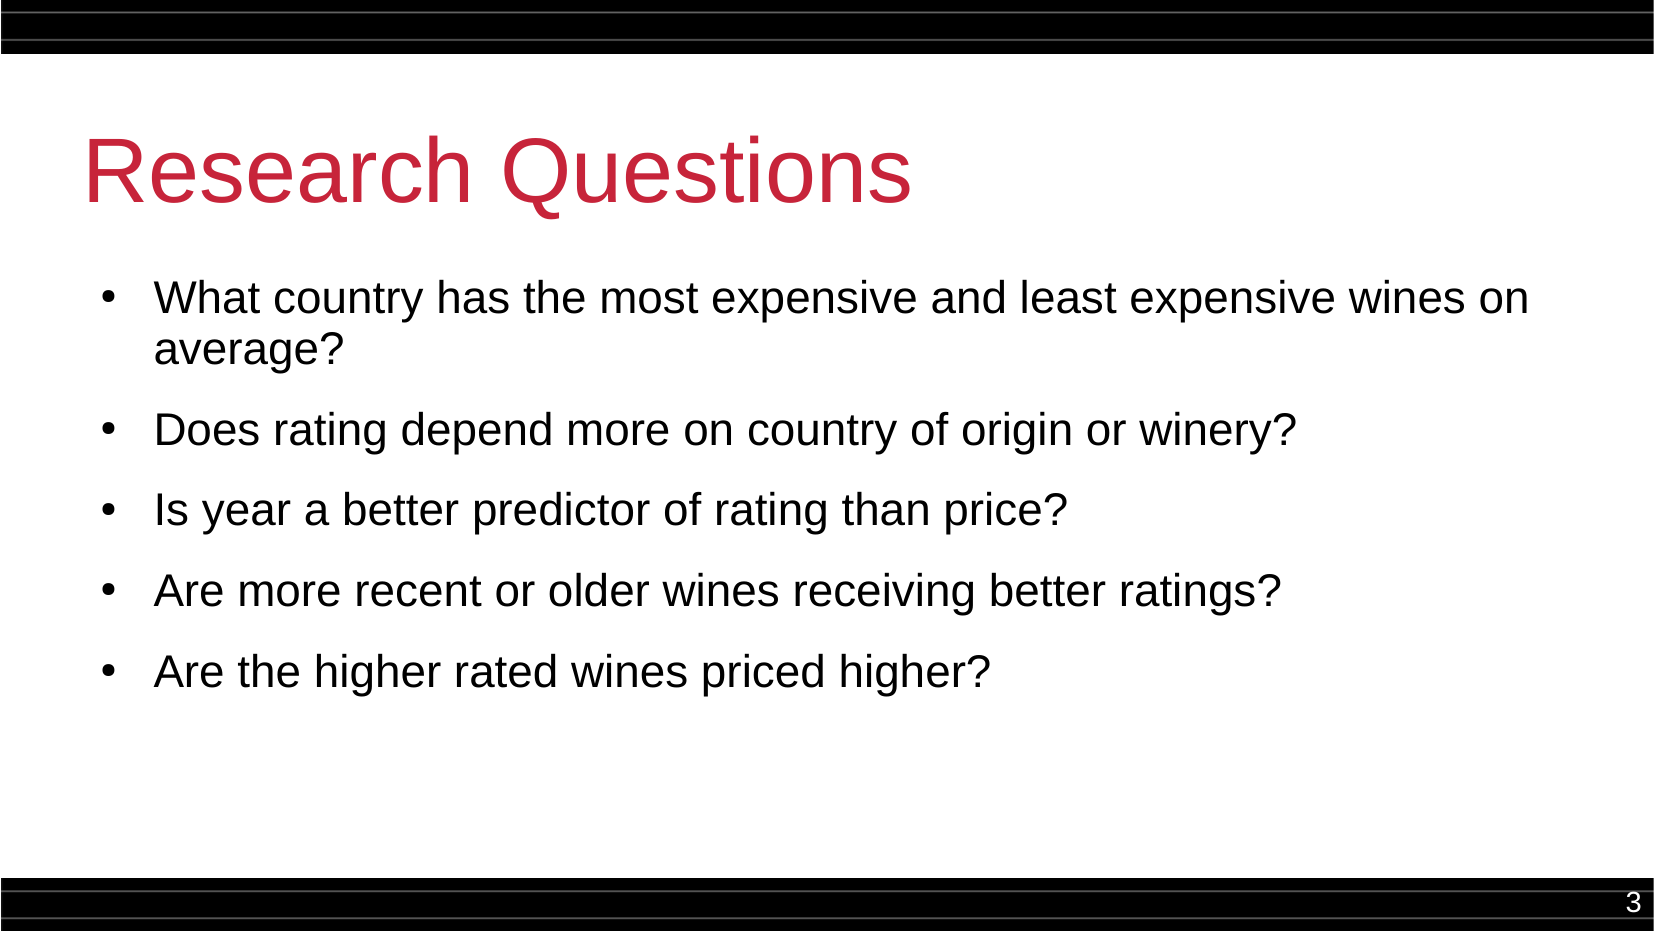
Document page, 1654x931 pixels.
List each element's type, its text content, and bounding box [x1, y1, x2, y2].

list What country has the most expensive and least expensive wines on average? Does rating depend more on country of origin or winery? Is year a better predictor of rating than price? Are more recent or older wines receiving better ratings? Are the higher rated wines priced higher? [82, 271, 1571, 758]
picture [1, 878, 1654, 931]
picture [1, 0, 1654, 54]
title Research Questions [82, 92, 1571, 249]
